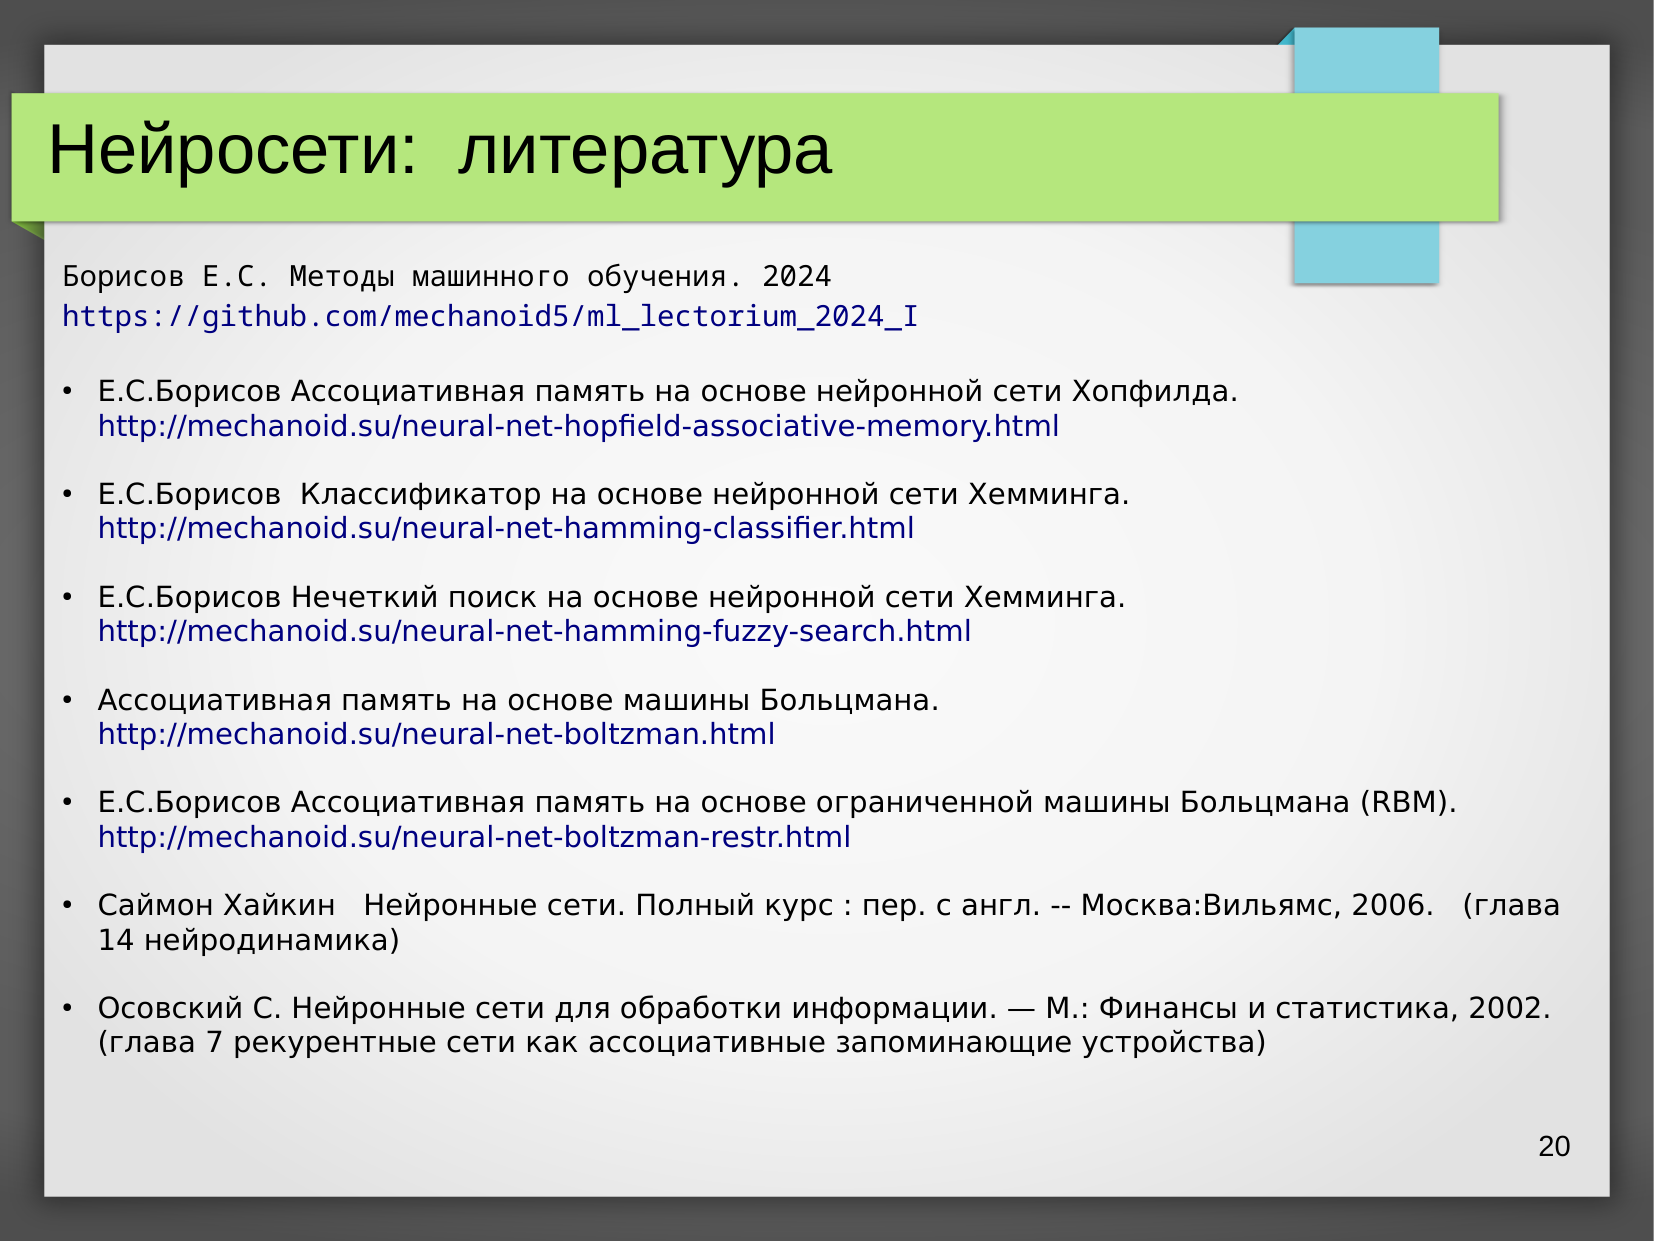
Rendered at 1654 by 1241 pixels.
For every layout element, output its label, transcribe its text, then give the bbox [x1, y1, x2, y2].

text_box Борисов Е.С. Методы машинного обучения. 2024 https://github.com/mechanoid5/ml_lectorium_2024_I Е.С.Борисов Ассоциативная память на основе нейронной сети Хопфилда. http://mechanoid.su/neural-net-hopfield-associative-memory.html Е.С.Борисов Классификатор на основе нейронной сети Хемминга. http://mechanoid.su/neural-net-hamming-classifier.html Е.С.Борисов Нечеткий поиск на основе нейронной сети Хемминга. http://mechanoid.su/neural-net-hamming-fuzzy-search.html Ассоциативная память на основе машины Больцмана. http://mechanoid.su/neural-net-boltzman.html Е.С.Борисов Ассоциативная память на основе ограниченной машины Больцмана (RBM). http://mechanoid.su/neural-net-boltzman-restr.html Саймон Хайкин Нейронные сети. Полный курс : пер. с англ. -- Москва:Вильямс, 2006. (глава 14 нейродинамика) Осовский С. Нейронные сети для обработки информации. — М.: Финансы и статистика, 2002. (глава 7 рекурентные сети как ассоциативные запоминающие устройства) [47, 248, 1607, 1182]
picture [0, 0, 1654, 1241]
title Нейросети: литература [47, 96, 1536, 201]
